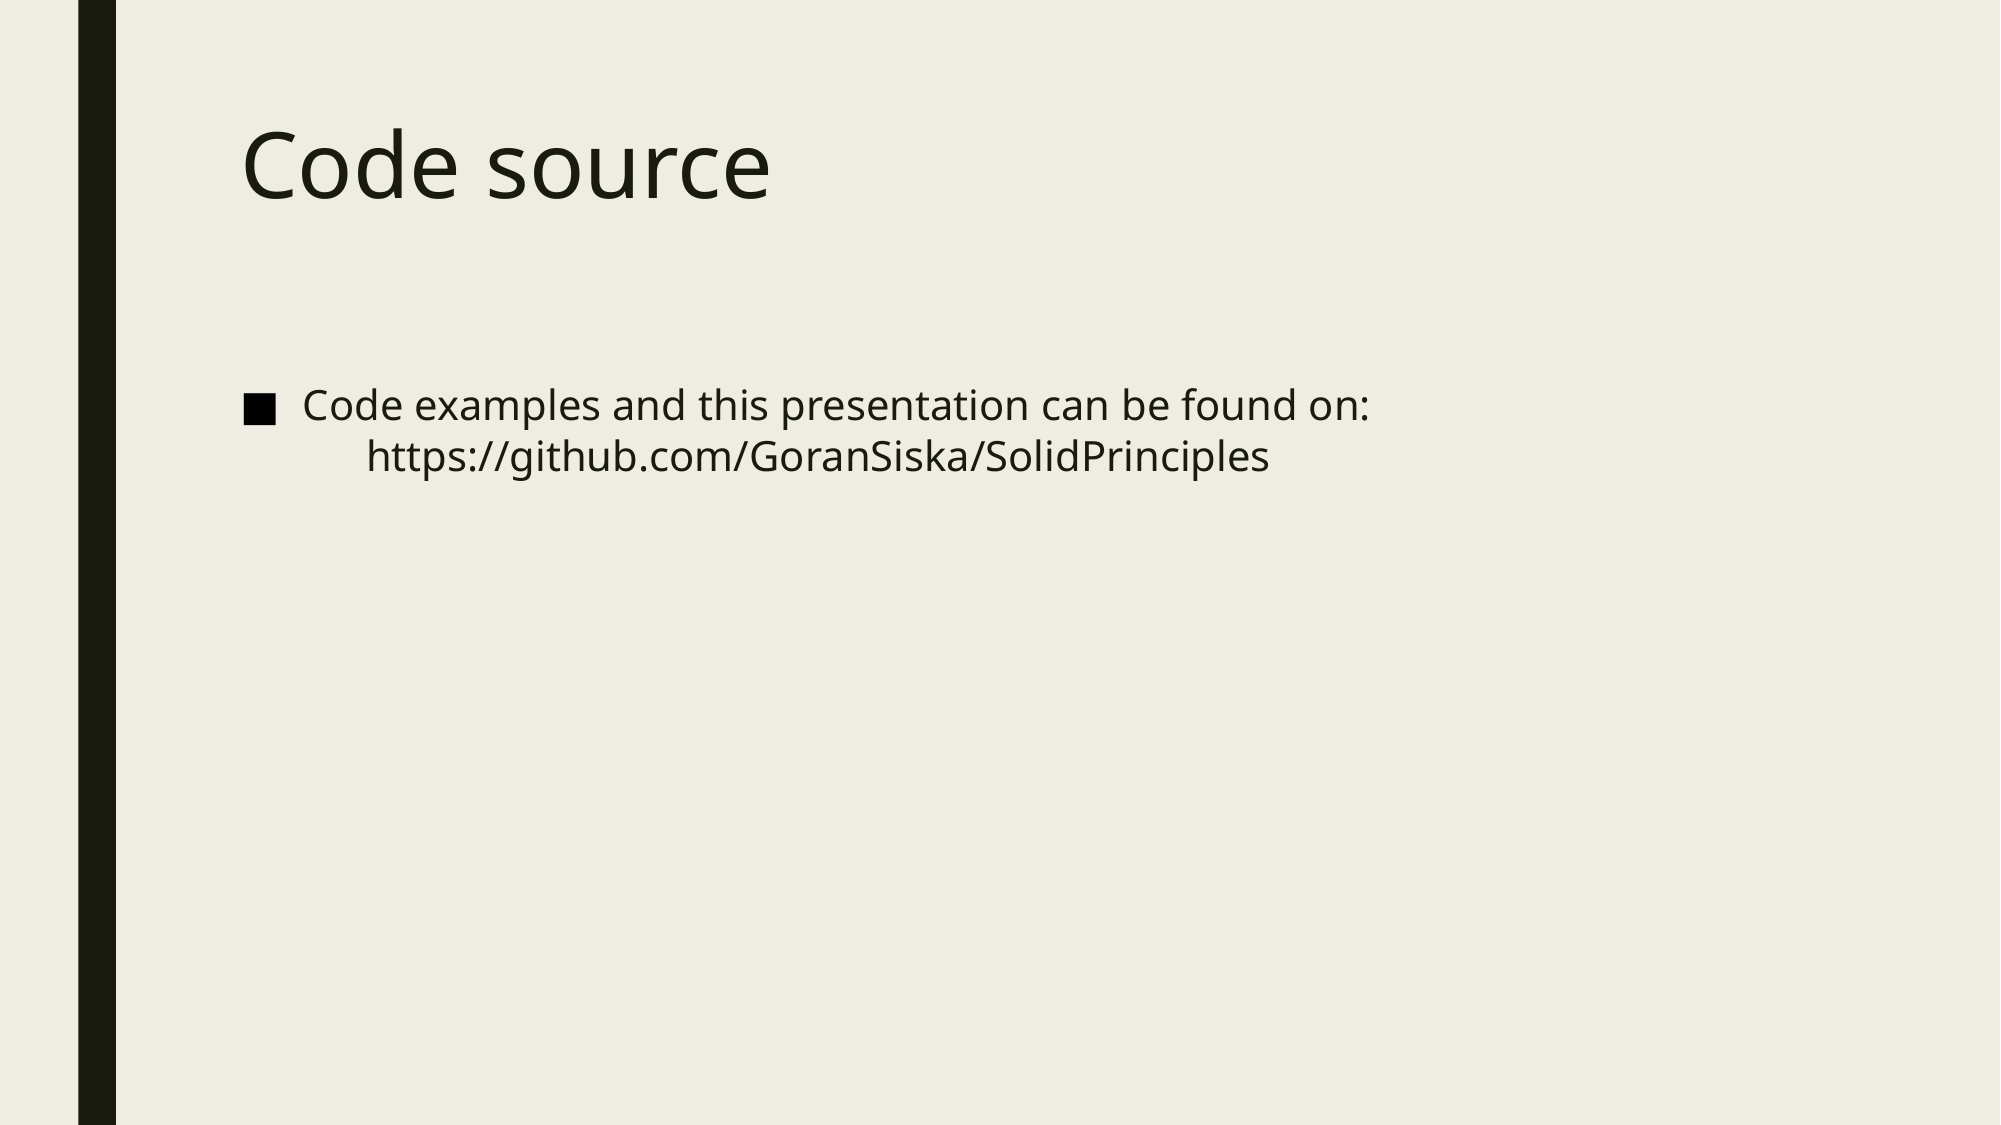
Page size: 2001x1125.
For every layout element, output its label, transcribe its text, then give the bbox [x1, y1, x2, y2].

list Code examples and this presentation can be found on: https://github.com/GoranSiska/SolidPrinciples [225, 375, 1801, 963]
title Code source [225, 112, 1801, 357]
